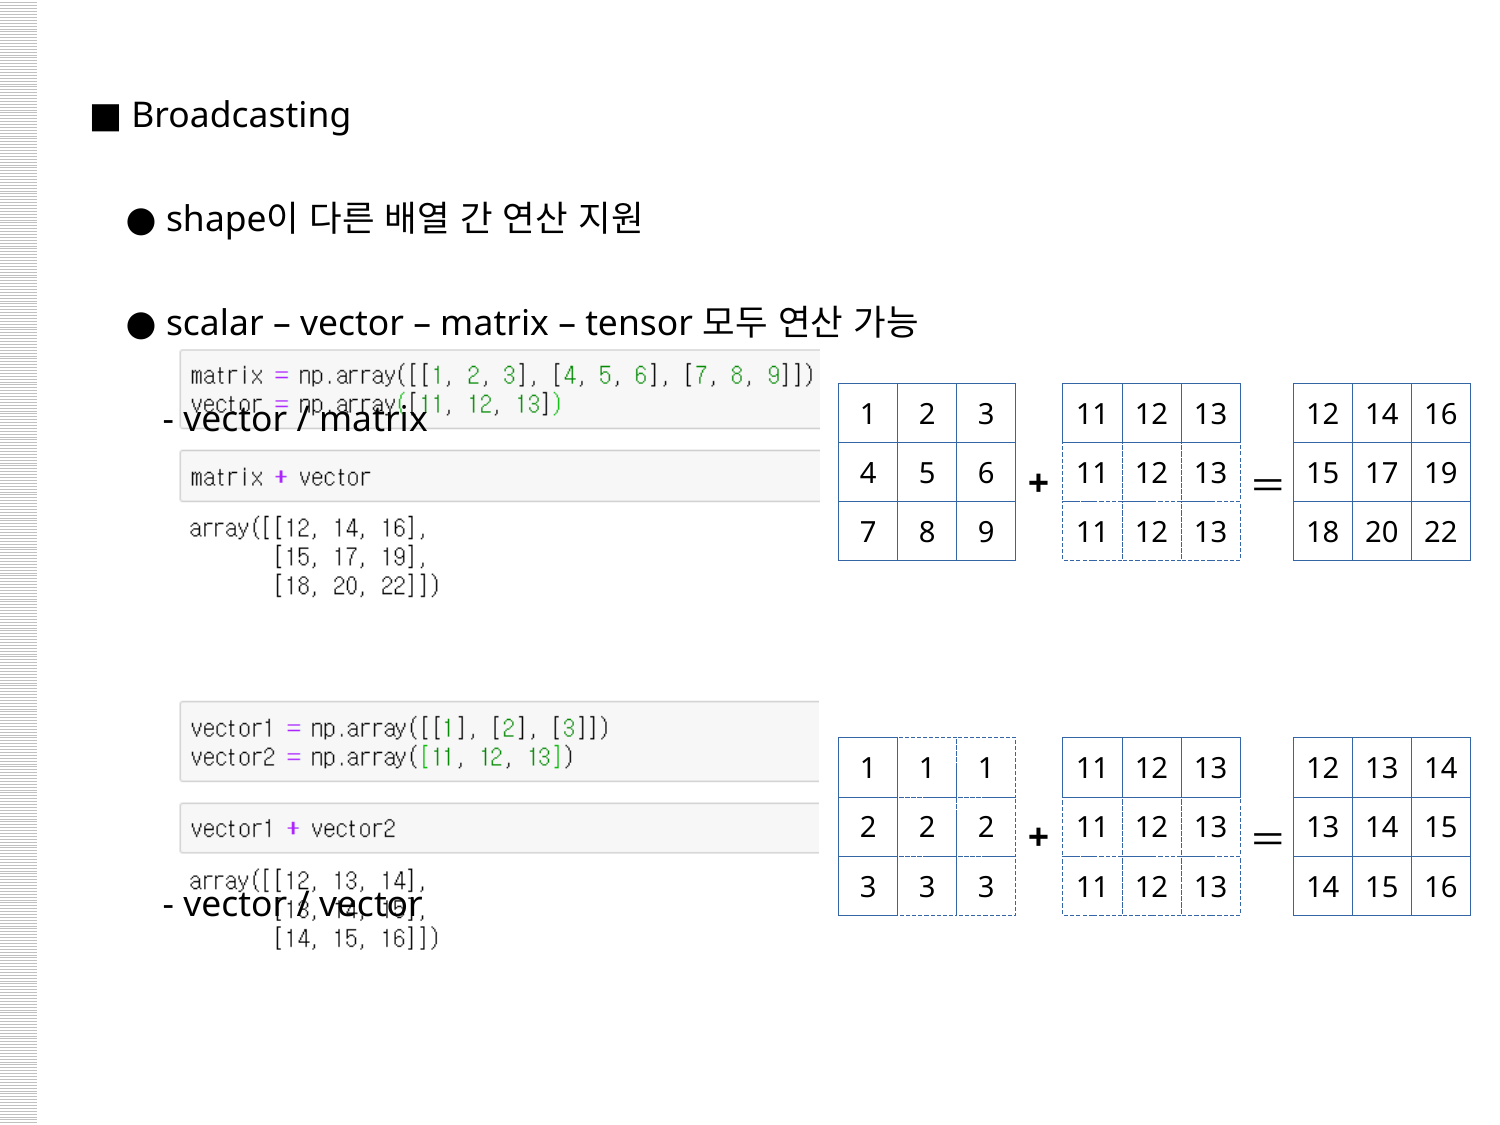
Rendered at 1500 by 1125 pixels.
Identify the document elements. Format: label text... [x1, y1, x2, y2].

text_box 14 [1293, 856, 1352, 916]
text_box 1 [897, 737, 956, 797]
text_box 16 [1411, 383, 1471, 442]
text_box + [1016, 803, 1062, 856]
text_box 4 [838, 442, 897, 501]
text_box 3 [956, 383, 1016, 442]
text_box 9 [956, 501, 1016, 561]
text_box 1 [838, 383, 897, 442]
text_box 12 [1122, 383, 1181, 442]
text_box 15 [1293, 442, 1352, 501]
text_box + [1016, 448, 1062, 502]
text_box 2 [897, 383, 956, 442]
text_box 13 [1181, 383, 1241, 442]
text_box 14 [1411, 737, 1471, 797]
text_box 2 [897, 797, 956, 856]
text_box 11 [1062, 501, 1122, 561]
text_box 17 [1352, 442, 1411, 501]
text_box 6 [956, 442, 1016, 501]
text_box 14 [1352, 383, 1411, 442]
text_box 12 [1293, 383, 1352, 442]
text_box 11 [1062, 442, 1122, 501]
text_box 13 [1352, 737, 1411, 797]
text_box 13 [1181, 442, 1241, 501]
text_box 11 [1062, 383, 1122, 442]
text_box 13 [1181, 737, 1241, 797]
text_box 12 [1122, 797, 1181, 856]
text_box 1 [956, 737, 1016, 797]
text_box 14 [1352, 797, 1411, 856]
text_box 12 [1122, 442, 1181, 501]
text_box 13 [1181, 797, 1241, 856]
text_box 11 [1062, 797, 1122, 856]
text_box 11 [1062, 737, 1122, 797]
text_box 2 [956, 797, 1016, 856]
text_box 18 [1293, 501, 1352, 561]
text_box 11 [1062, 856, 1122, 916]
text_box 1 [838, 737, 897, 797]
text_box 13 [1181, 501, 1241, 561]
text_box 13 [1293, 797, 1352, 856]
text_box 13 [1181, 856, 1241, 916]
text_box 12 [1293, 737, 1352, 797]
text_box 3 [956, 856, 1016, 916]
text_box 22 [1411, 501, 1471, 561]
text_box 5 [897, 442, 956, 501]
text_box 16 [1411, 856, 1471, 916]
text_box 7 [838, 501, 897, 561]
text_box 2 [838, 797, 897, 856]
text_box 20 [1352, 501, 1411, 561]
text_box ＝ [1241, 803, 1293, 856]
text_box 15 [1411, 797, 1471, 856]
text_box 12 [1122, 501, 1181, 561]
text_box 3 [838, 856, 897, 916]
text_box ＝ [1241, 448, 1293, 502]
text_box 12 [1122, 737, 1181, 797]
text_box 3 [897, 856, 956, 916]
text_box 15 [1352, 856, 1411, 916]
text_box ■ Broadcasting ● shape이 다른 배열 간 연산 지원 ● scalar – vector – matrix – tensor 모두 연산 가능 - vector / matrix - vector / vector [73, 33, 1453, 990]
text_box 12 [1122, 856, 1181, 916]
text_box 19 [1411, 442, 1471, 501]
text_box 8 [897, 501, 956, 561]
